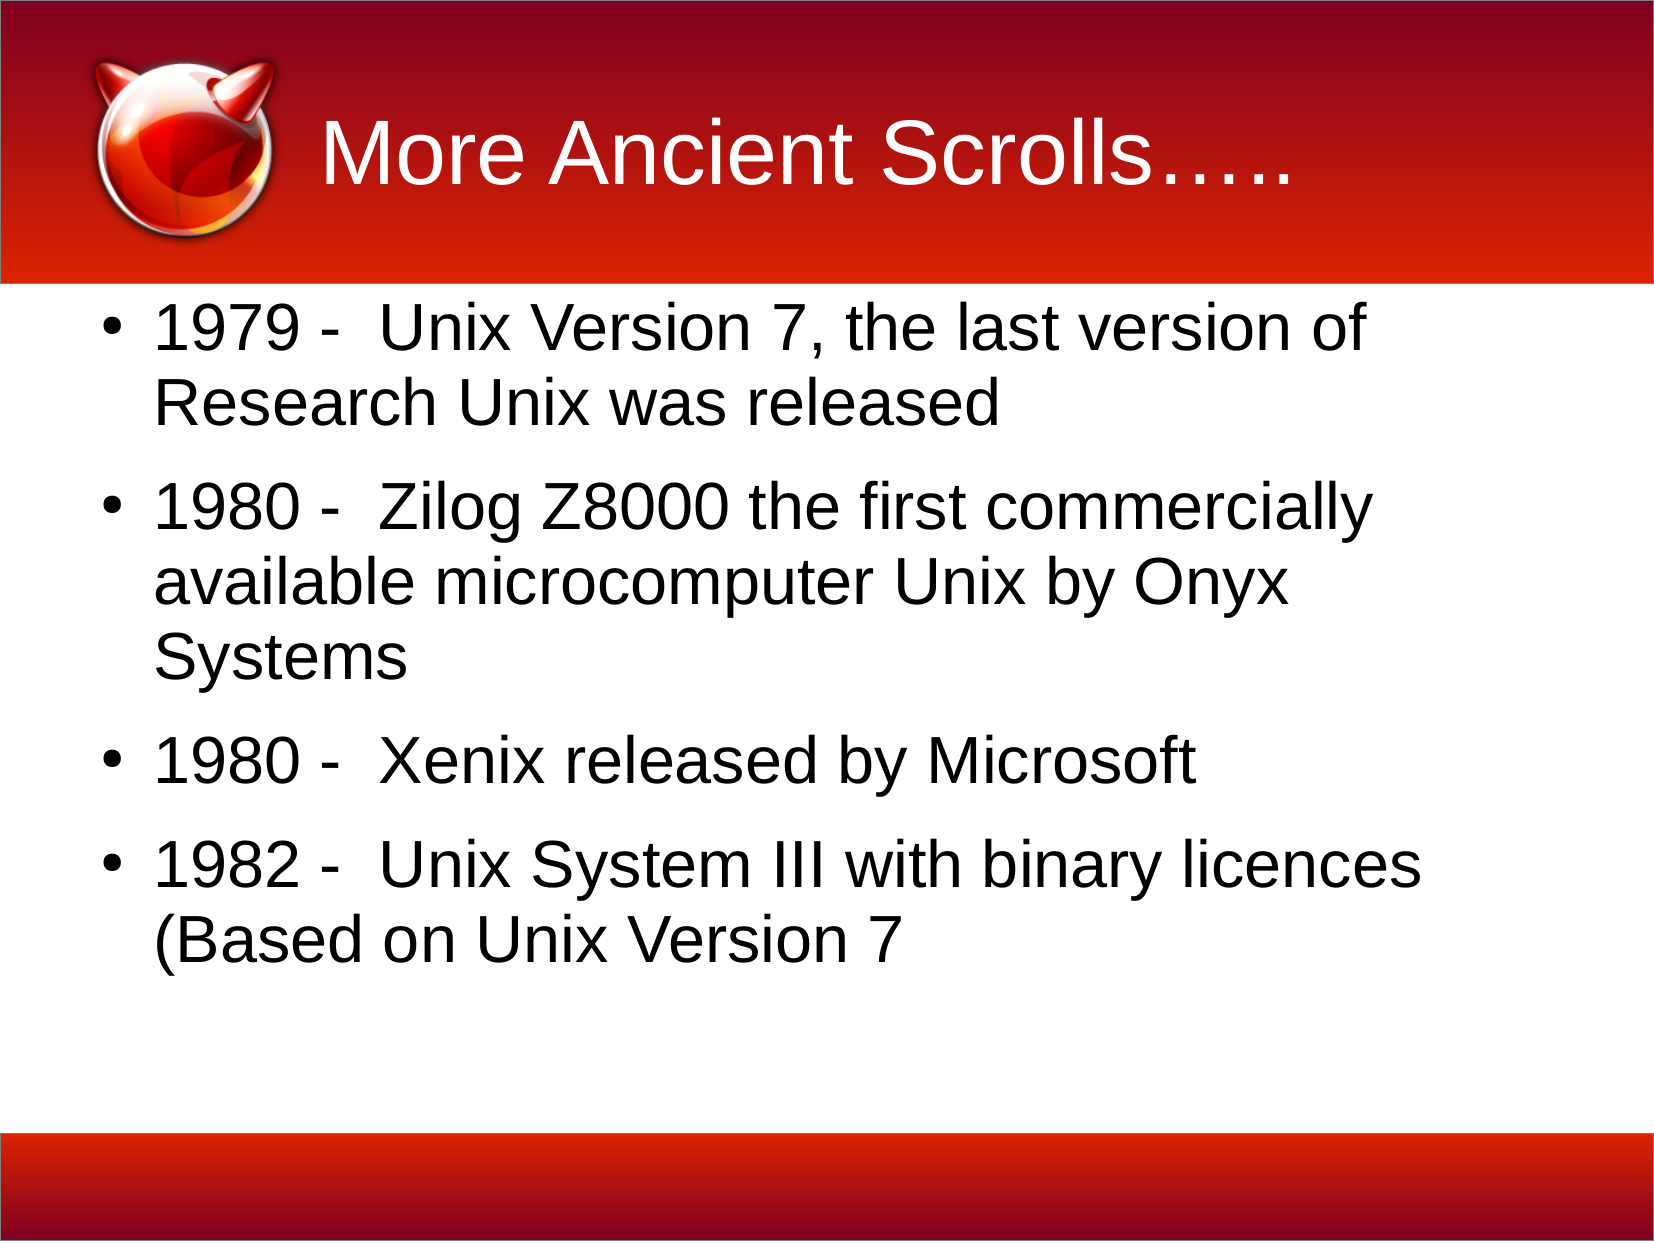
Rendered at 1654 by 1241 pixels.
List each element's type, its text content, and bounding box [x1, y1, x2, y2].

title More Ancient Scrolls….. [82, 49, 1536, 257]
list 1979 - Unix Version 7, the last version of Research Unix was released 1980 - Zilog Z8000 the first commercially available microcomputer Unix by Onyx Systems 1980 - Xenix released by Microsoft 1982 - Unix System III with binary licences (Based on Unix Version 7 [82, 290, 1538, 1010]
